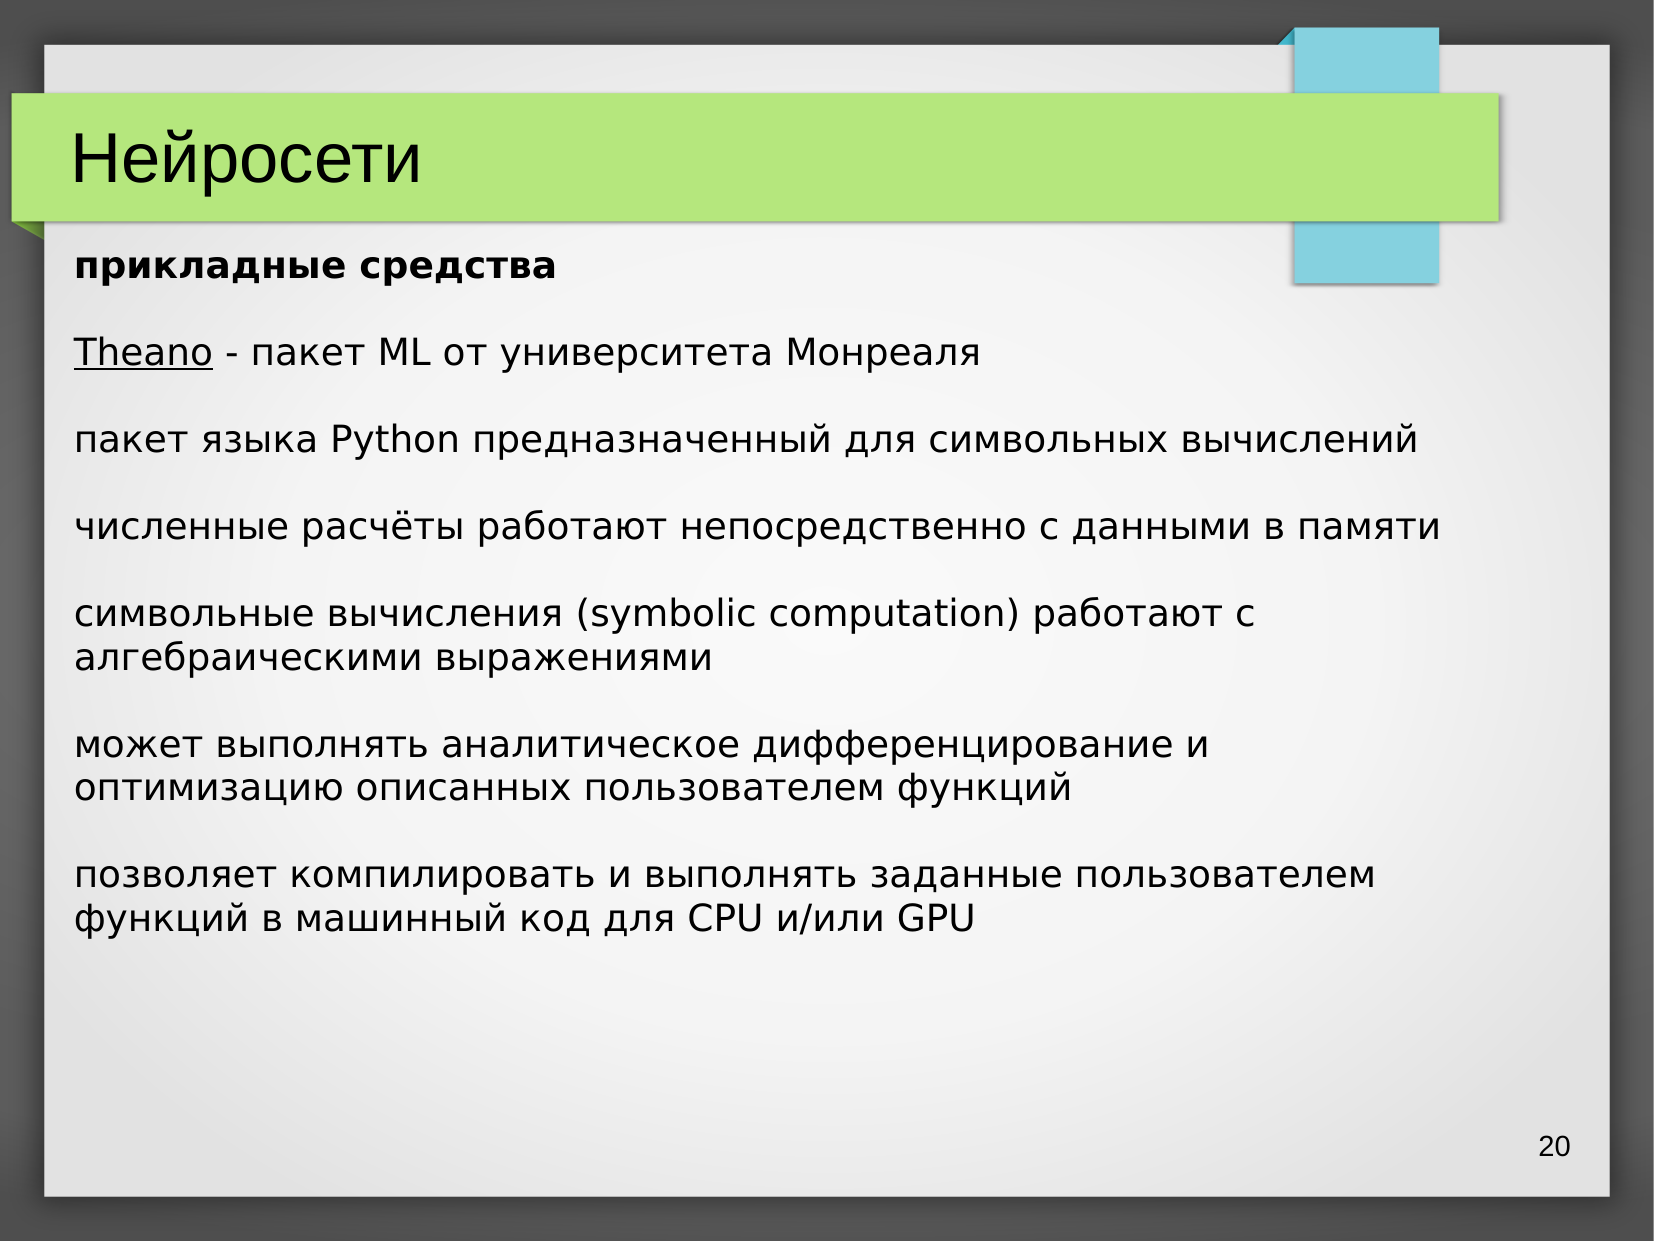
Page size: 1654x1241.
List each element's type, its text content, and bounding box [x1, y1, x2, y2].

title Нейросети [70, 118, 1205, 199]
text_box прикладные средства Theano - пакет ML от университета Монреаля пакет языка Python предназначенный для символьных вычислений численные расчёты работают непосредственно с данными в памяти символьные вычисления (symbolic computation) работают с алгебраическими выражениями может выполнять аналитическое дифференцирование и оптимизацию описанных пользователем функций позволяет компилировать и выполнять заданные пользователем функций в машинный код для CPU и/или GPU [59, 236, 1501, 1134]
picture [0, 0, 1654, 1241]
